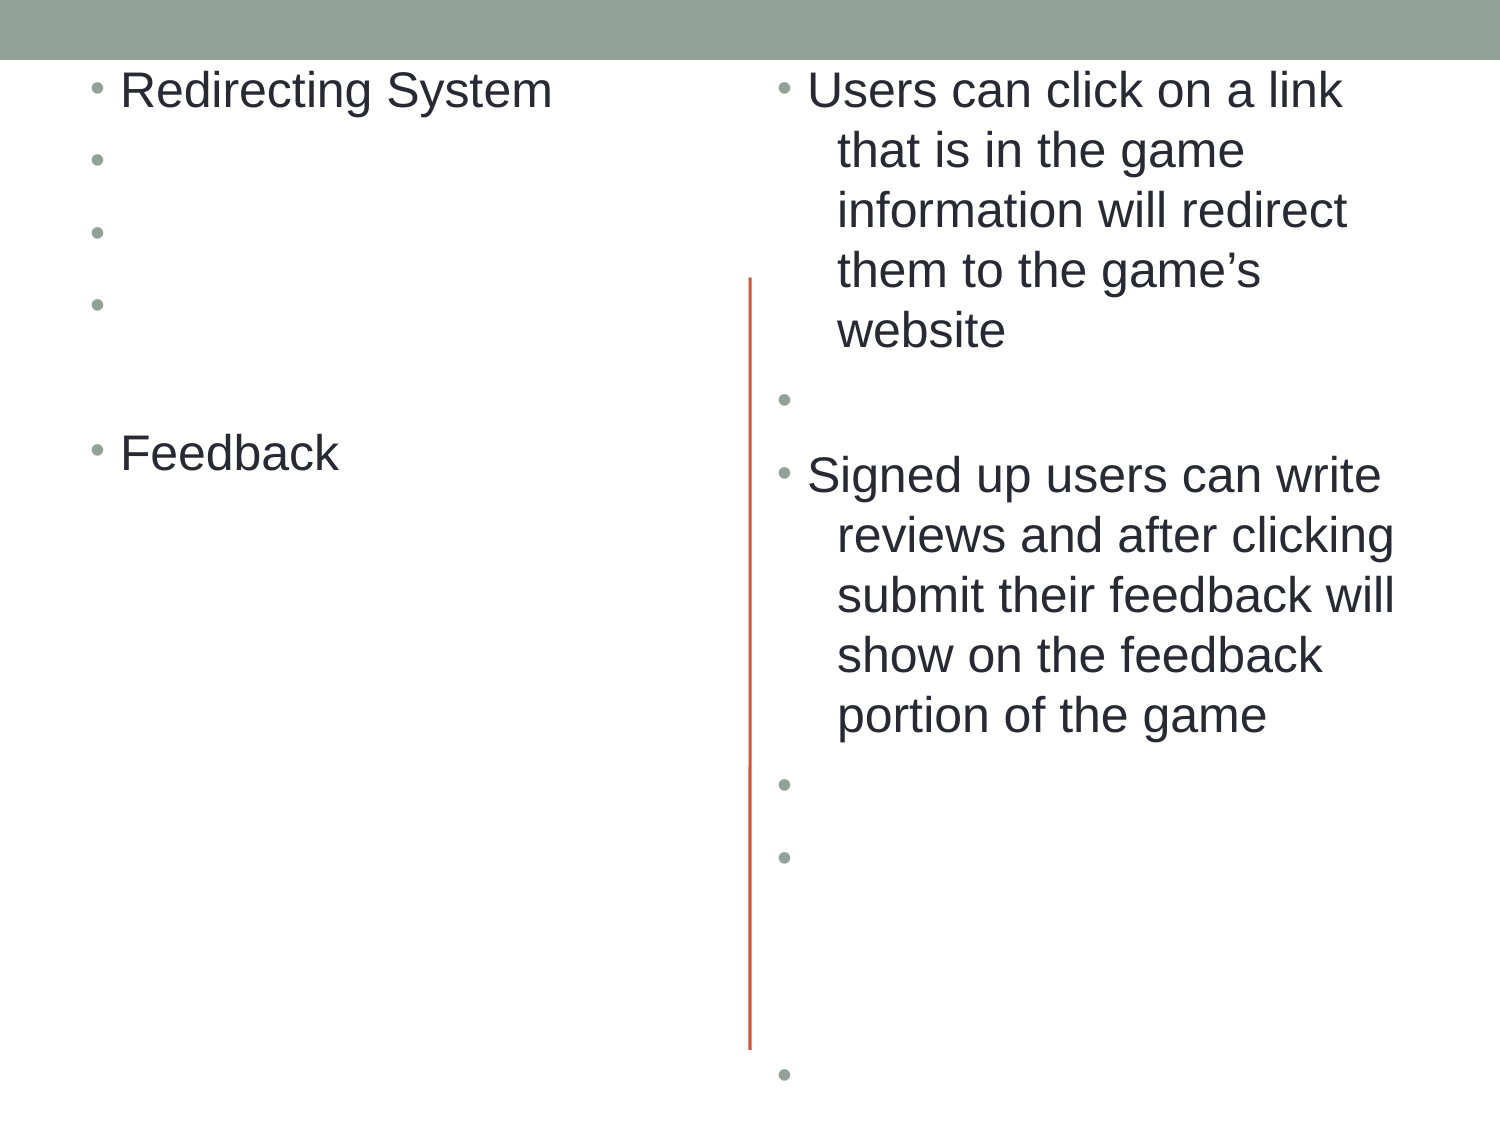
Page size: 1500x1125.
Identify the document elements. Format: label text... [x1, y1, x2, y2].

list Redirecting System Feedback [75, 50, 738, 1076]
list Users can click on a link that is in the game information will redirect them to the game’s website Signed up users can write reviews and after clicking submit their feedback will show on the feedback portion of the game [761, 50, 1426, 1063]
